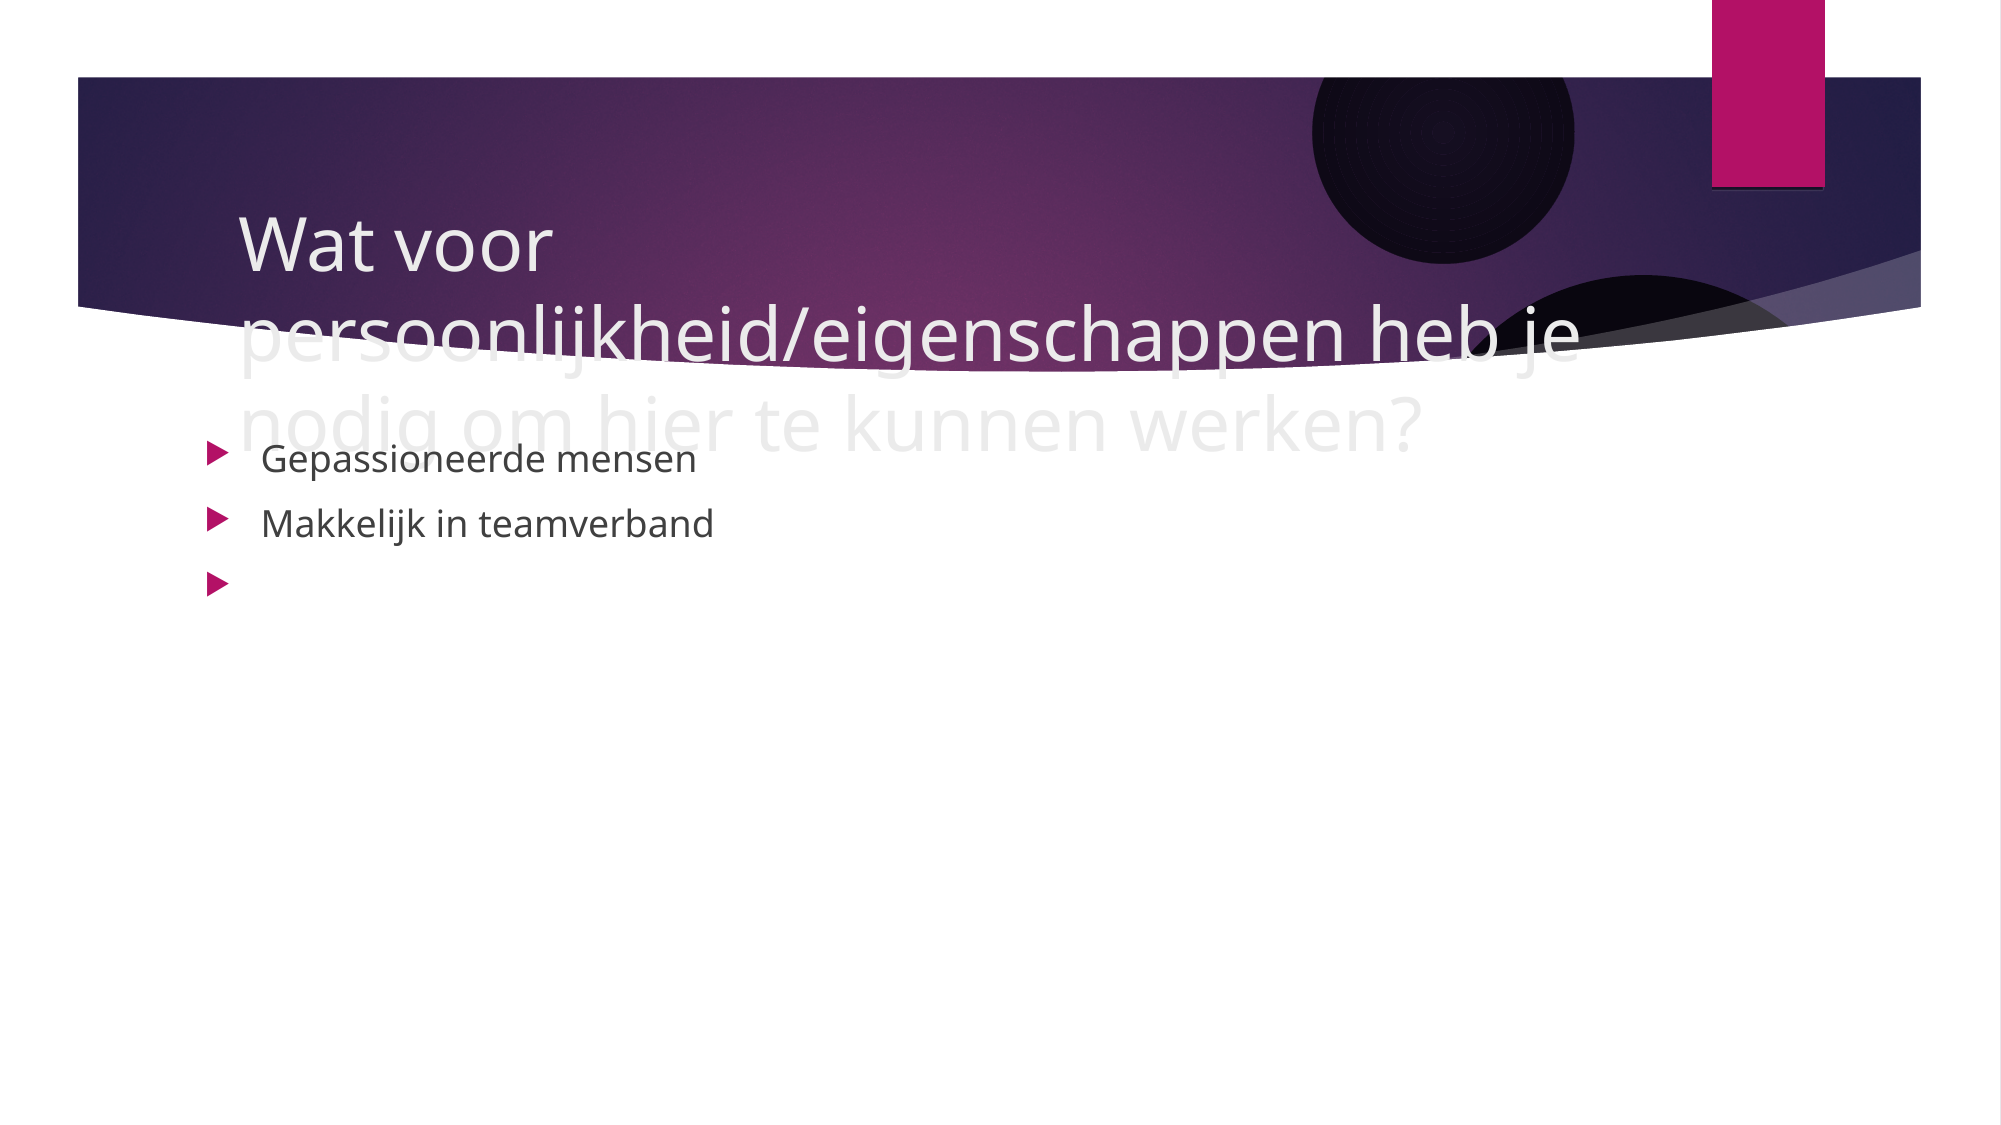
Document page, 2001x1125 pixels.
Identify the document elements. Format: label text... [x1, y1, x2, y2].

list Gepassioneerde mensen Makkelijk in teamverband [189, 427, 1638, 988]
title Wat voor persoonlijkheid/eigenschappen heb je nodig om hier te kunnen werken? [223, 188, 1661, 305]
